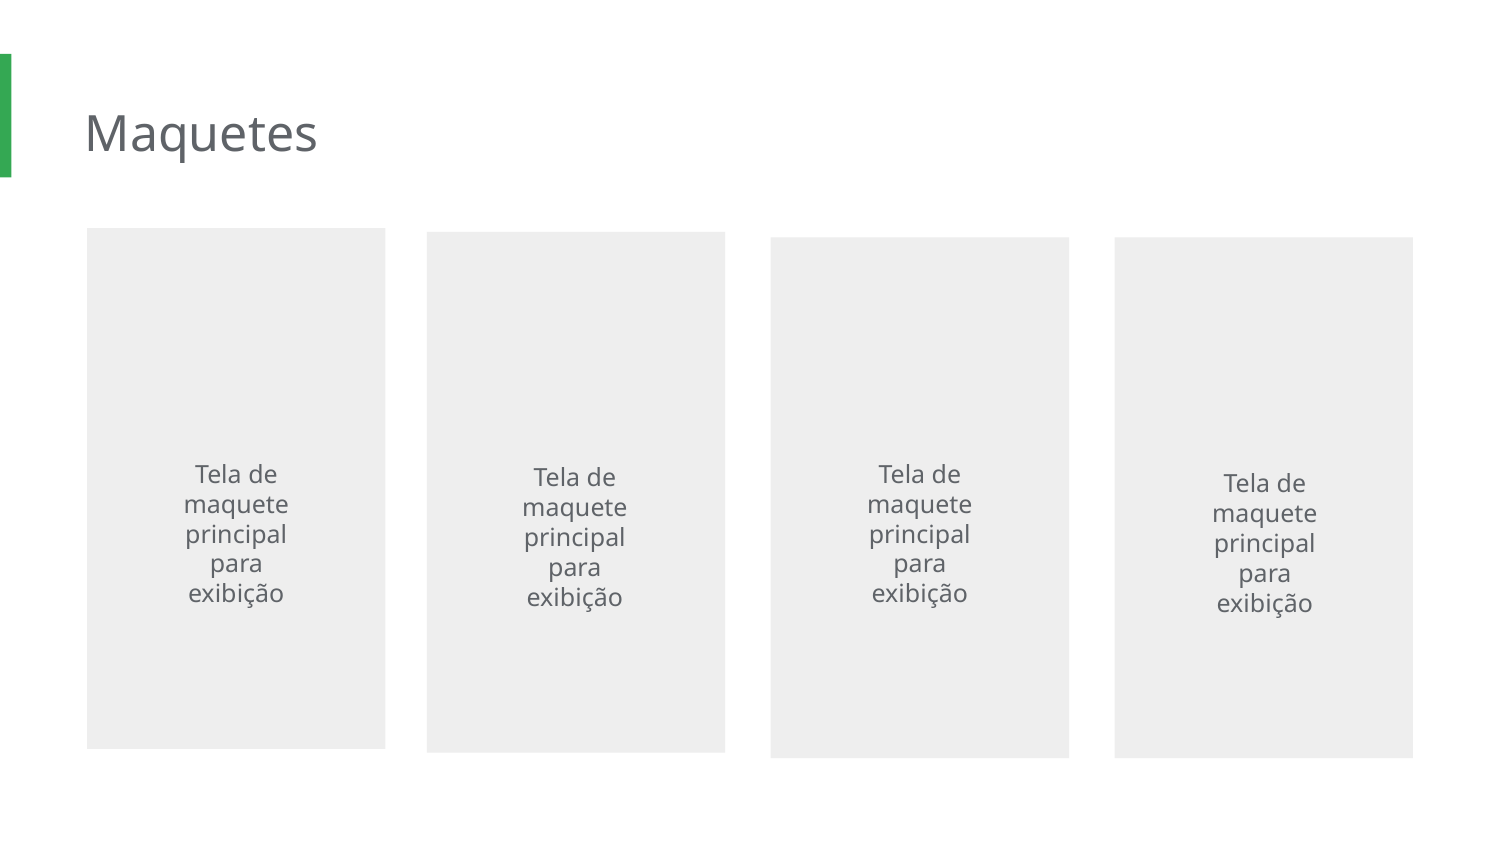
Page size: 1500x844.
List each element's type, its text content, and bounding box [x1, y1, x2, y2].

text_box Tela de maquete principal para exibição [1174, 452, 1356, 633]
text_box Tela de maquete principal para exibição [484, 446, 666, 627]
text_box [87, 228, 386, 749]
text_box Tela de maquete principal para exibição [829, 443, 1011, 623]
text_box Maquetes [84, 85, 1234, 177]
text_box Tela de maquete principal para exibição [146, 443, 327, 623]
text_box [770, 237, 1070, 759]
text_box [426, 231, 726, 753]
text_box [1114, 237, 1413, 759]
